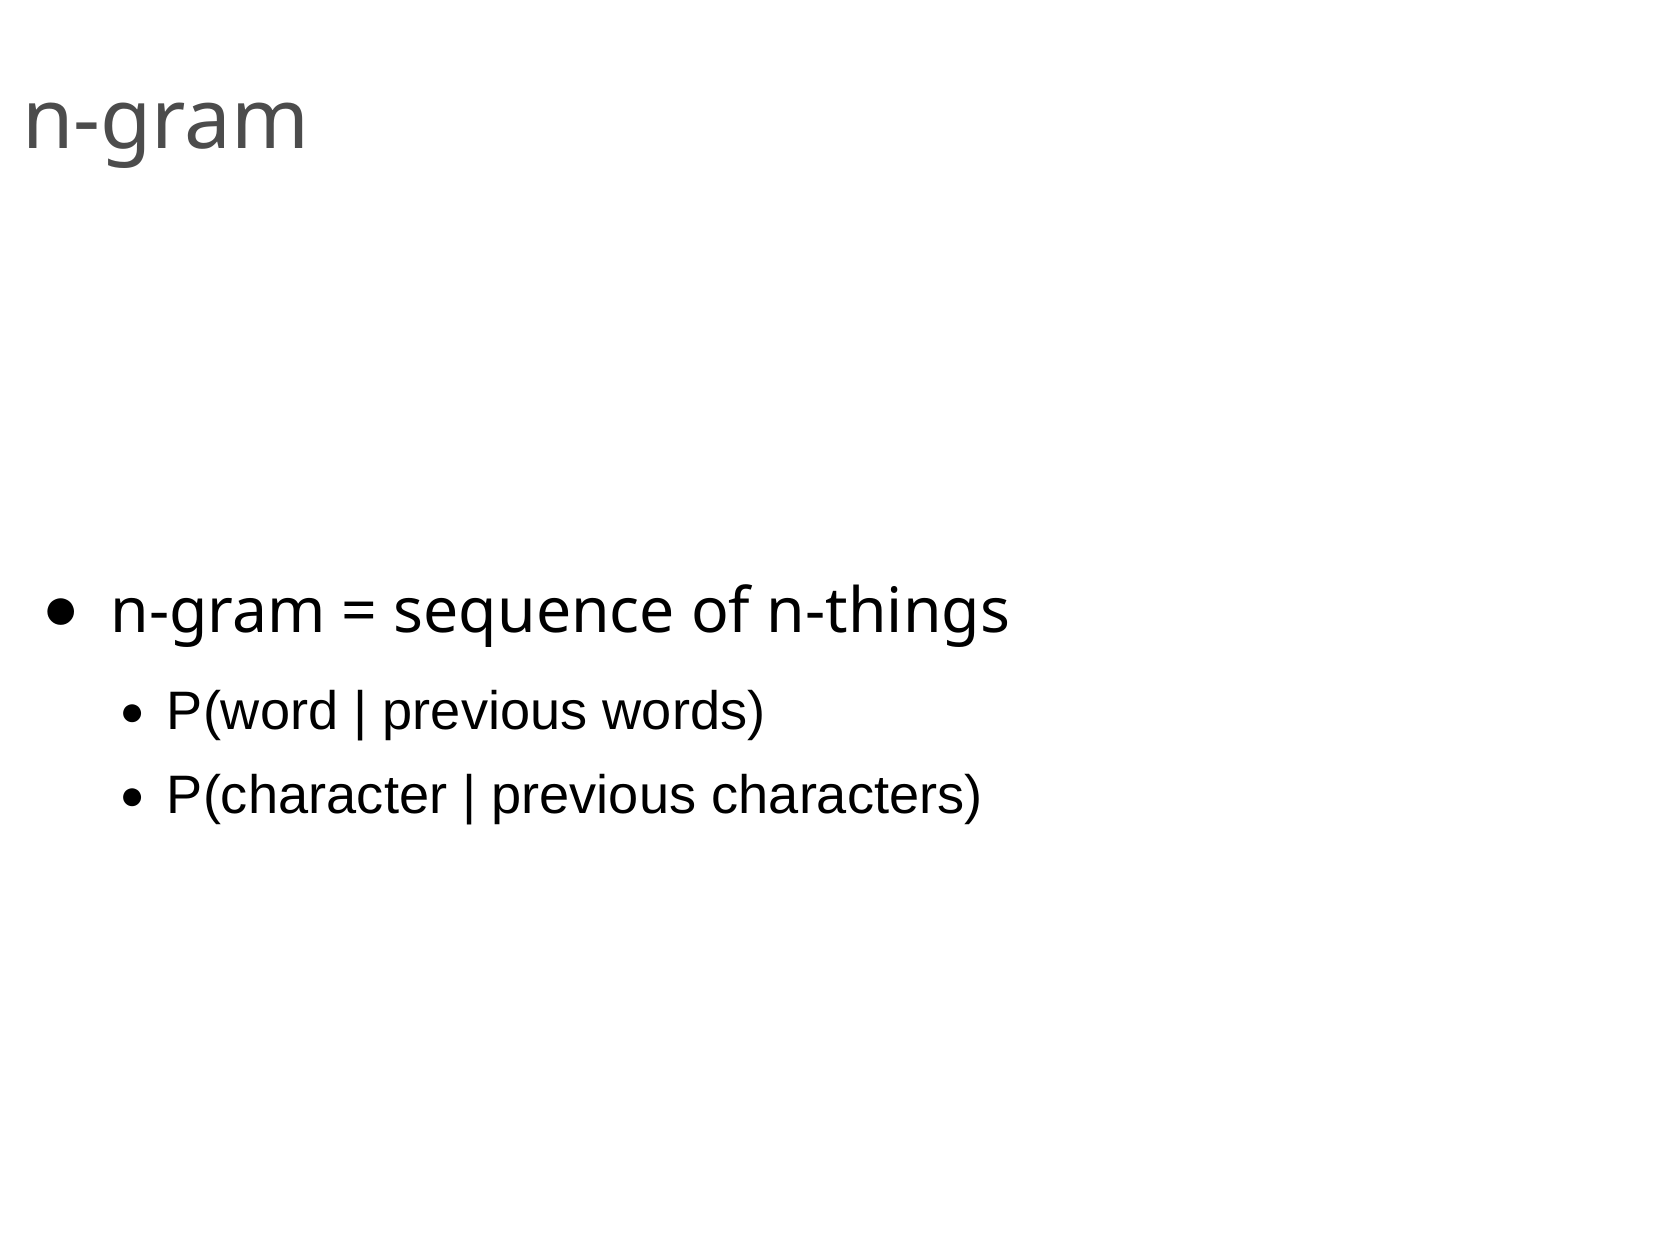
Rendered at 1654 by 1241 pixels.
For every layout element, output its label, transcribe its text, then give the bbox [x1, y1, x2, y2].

title n-gram [22, 19, 1654, 213]
list n-gram = sequence of n-things P(word | previous words) P(character | previous characters) [25, 233, 1654, 1158]
